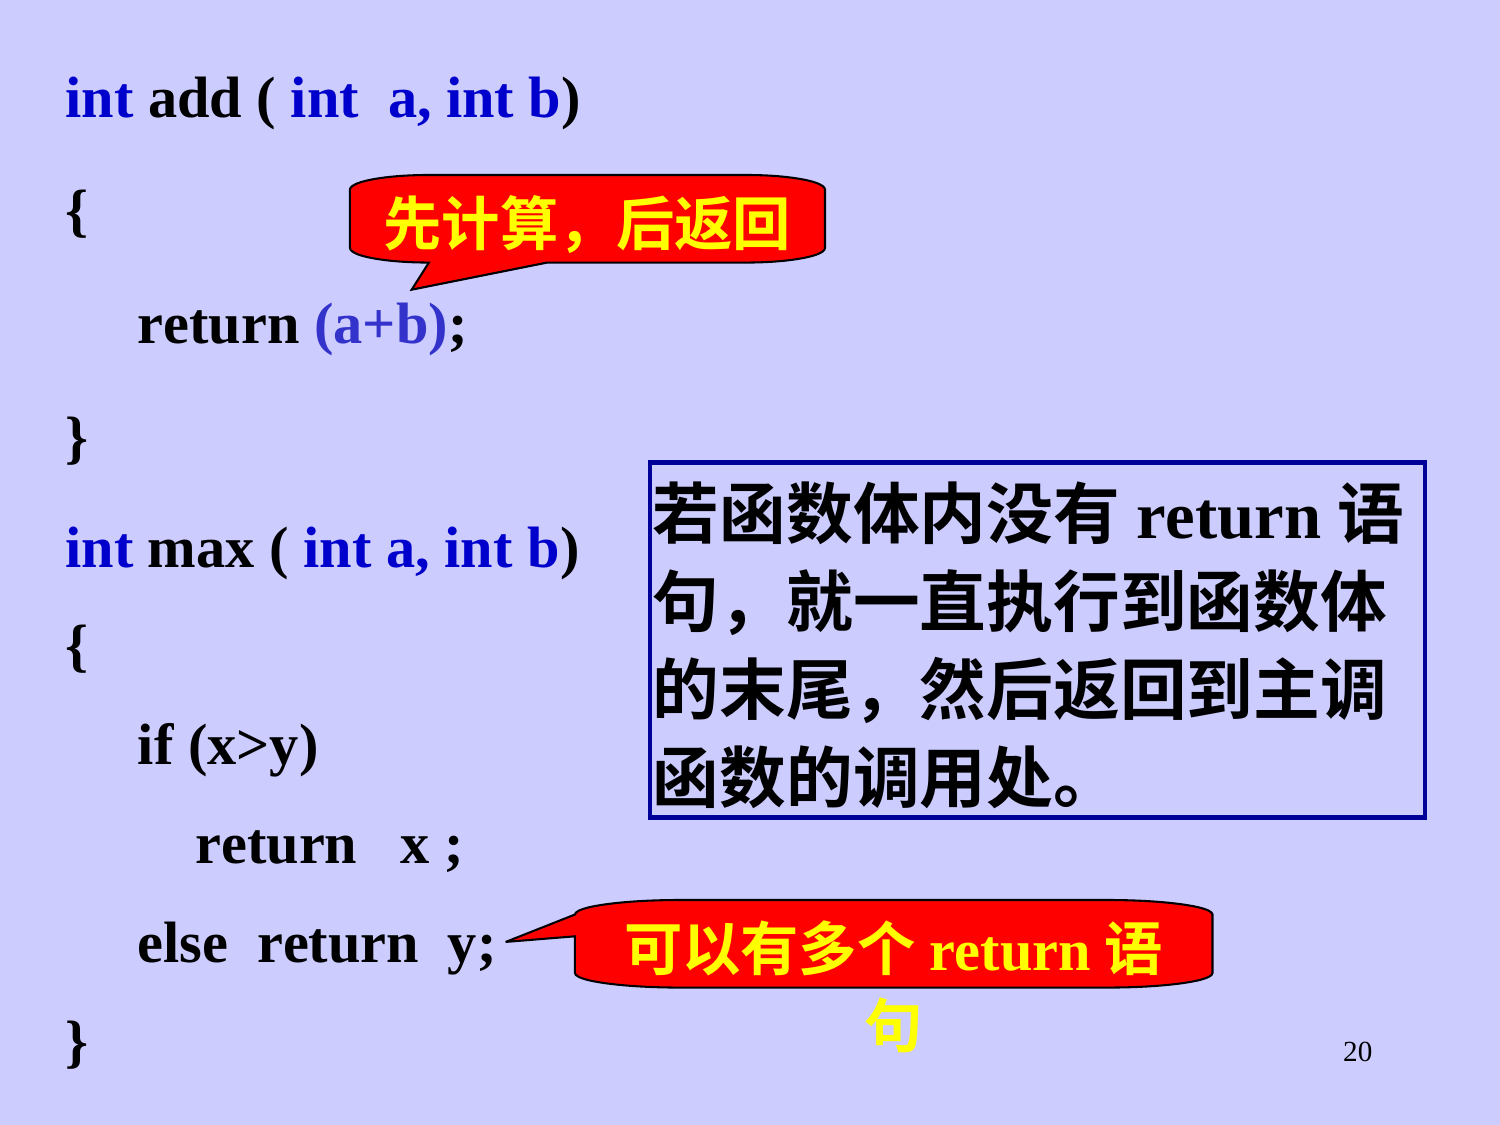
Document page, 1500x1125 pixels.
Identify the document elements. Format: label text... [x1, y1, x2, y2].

text_box int add ( int a, int b) { return (a+b); } [62, 50, 638, 471]
text_box <编号> [1074, 1025, 1388, 1101]
text_box int max ( int a, int b) { if (x>y) return x ; else return y; } [62, 499, 700, 1075]
text_box 若函数体内没有return语句，就一直执行到函数体的末尾，然后返回到主调函数的调用处。 [649, 462, 1426, 818]
text_box 可以有多个return语句 [505, 900, 1213, 988]
text_box 先计算，后返回 [349, 174, 826, 290]
